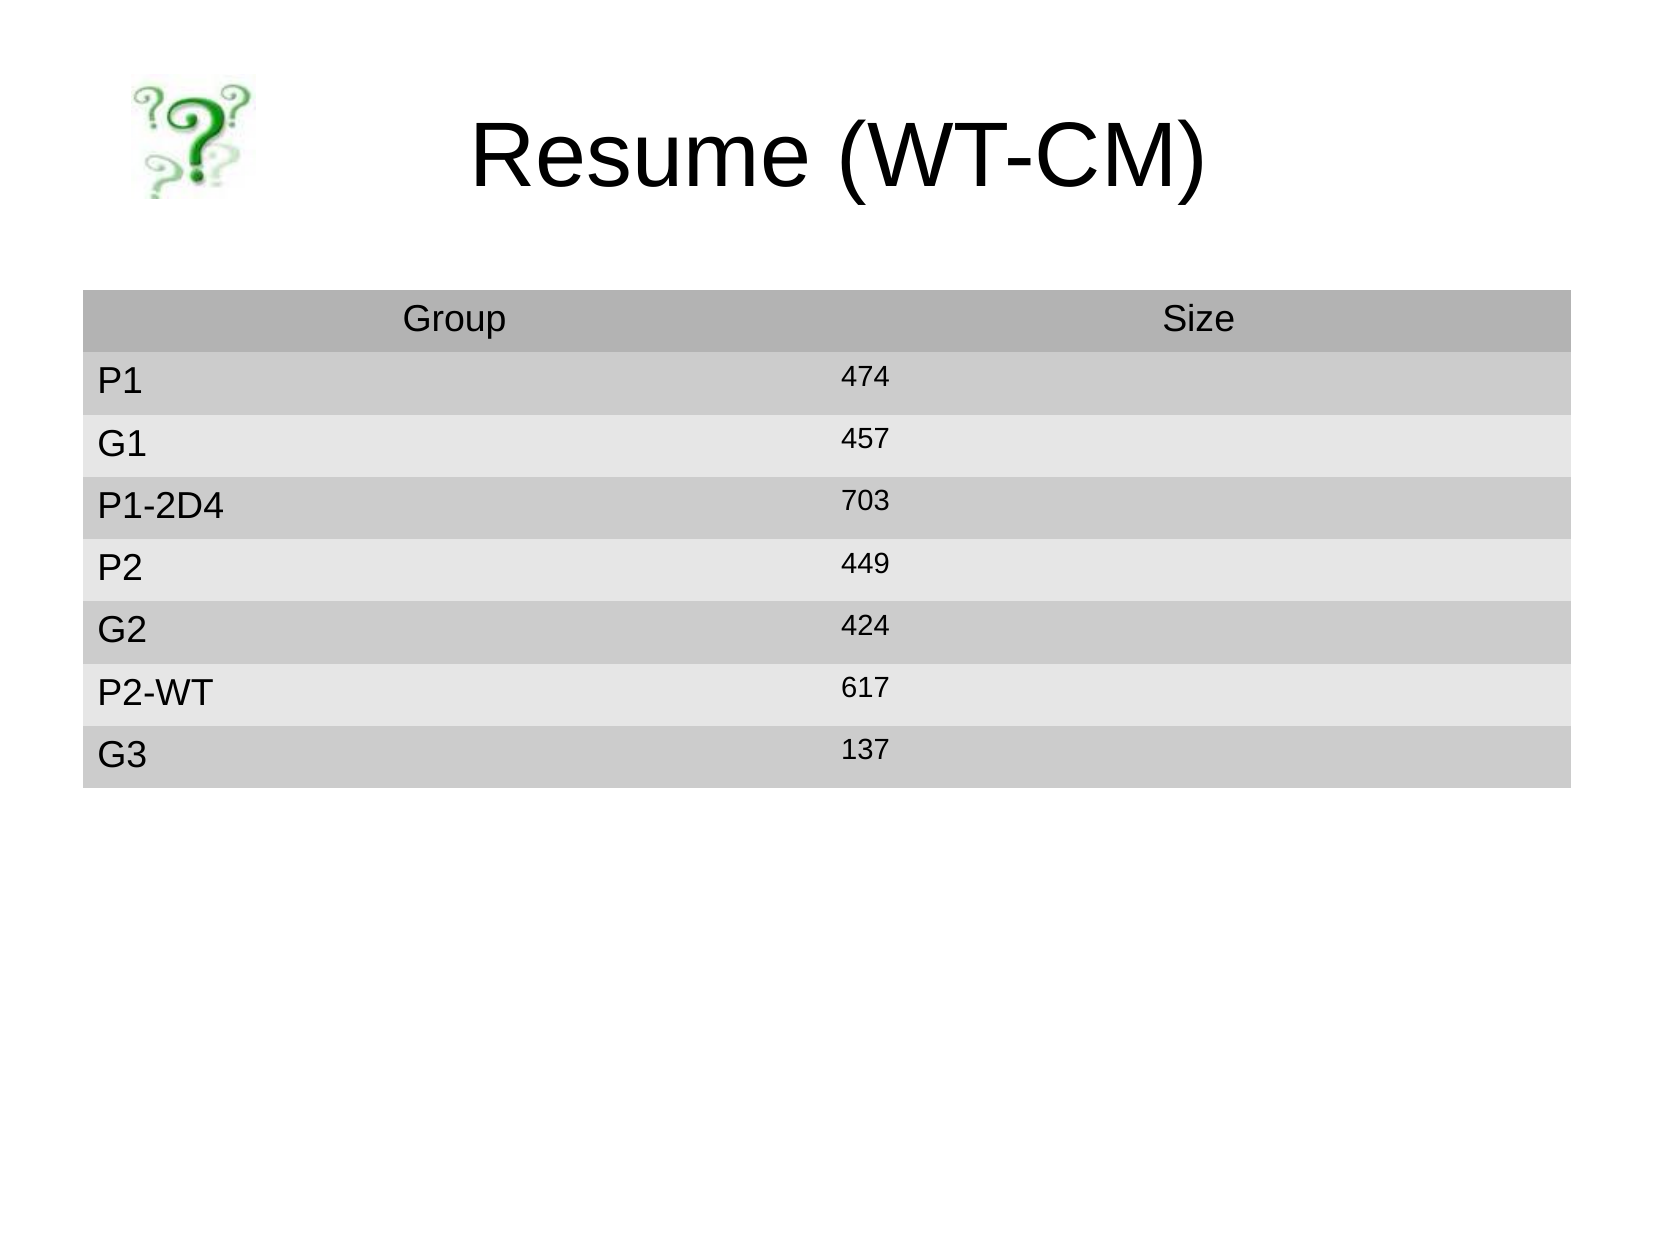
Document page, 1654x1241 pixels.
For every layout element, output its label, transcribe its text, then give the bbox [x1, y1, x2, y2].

table_cell 457 [827, 415, 1571, 477]
table_header Group [83, 290, 827, 352]
table_cell P2-WT [83, 664, 827, 726]
table_cell P1-2D4 [83, 477, 827, 539]
table_cell G3 [83, 726, 827, 788]
picture [131, 74, 256, 199]
table_cell P1 [83, 352, 827, 415]
table_cell 474 [827, 352, 1571, 415]
table_cell 137 [827, 726, 1571, 788]
table_cell G1 [83, 415, 827, 477]
table_cell 617 [827, 664, 1571, 726]
table_cell P2 [83, 539, 827, 601]
table_cell 703 [827, 477, 1571, 539]
table_cell 449 [827, 539, 1571, 601]
table_header Size [827, 290, 1571, 352]
table_cell G2 [83, 601, 827, 664]
title Resume (WT-CM) [82, 49, 1571, 257]
table_cell 424 [827, 601, 1571, 664]
